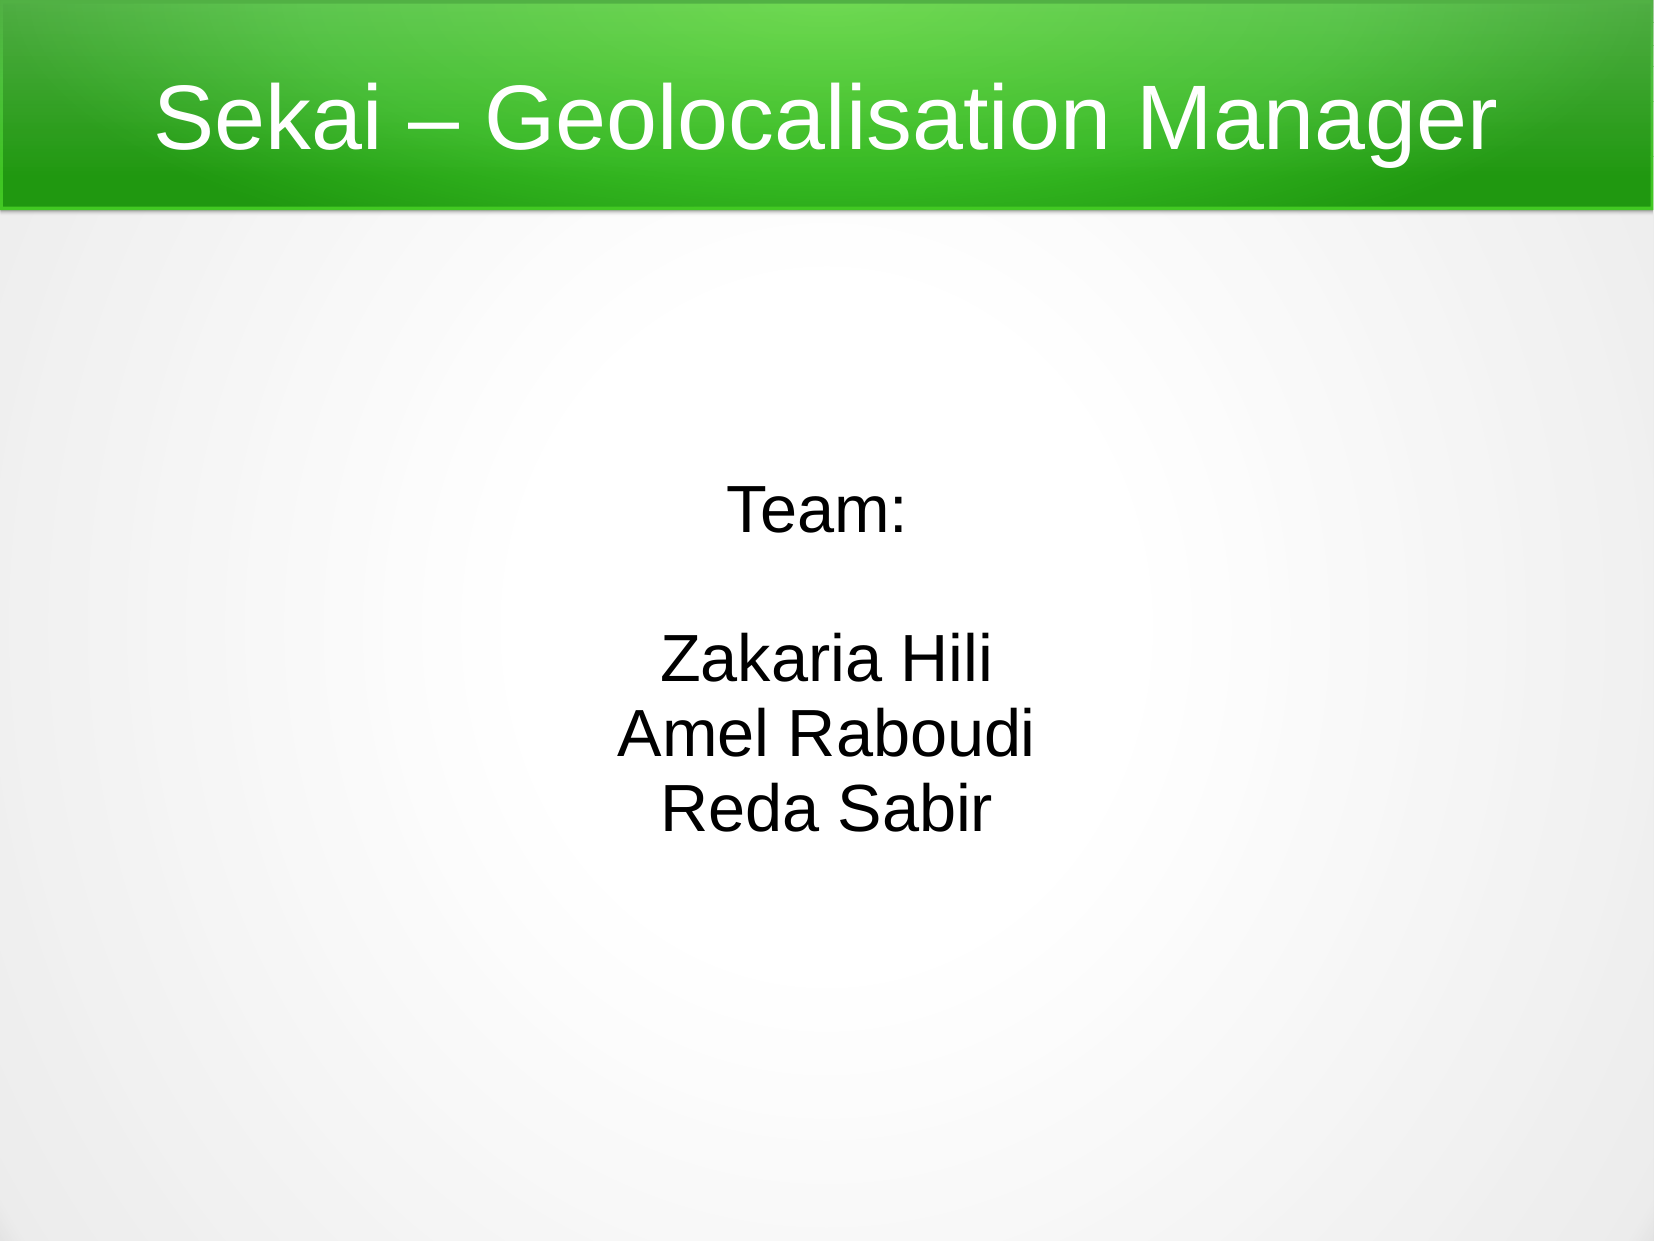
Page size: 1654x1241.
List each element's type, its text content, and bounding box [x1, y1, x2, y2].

subtitle Team: Zakaria Hili Amel Raboudi Reda Sabir [82, 299, 1571, 1019]
title Sekai – Geolocalisation Manager [82, 0, 1571, 266]
